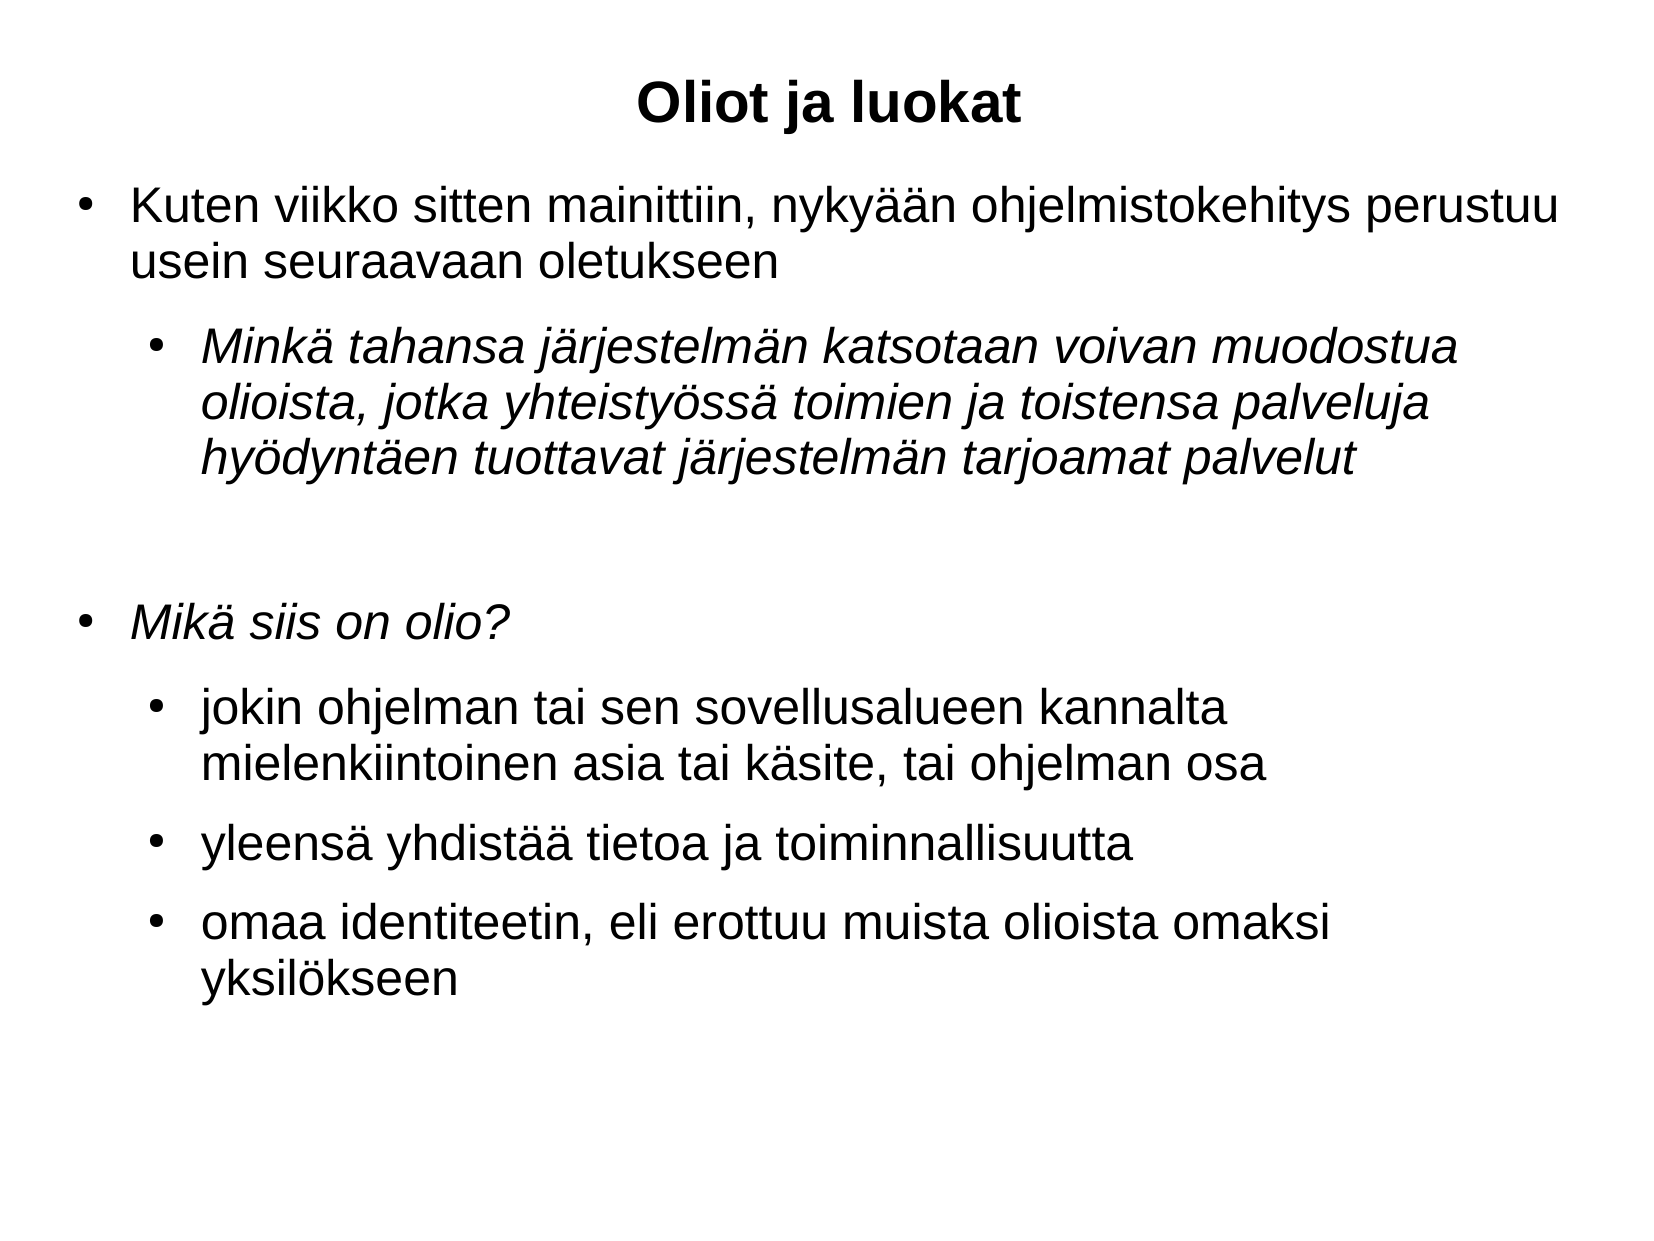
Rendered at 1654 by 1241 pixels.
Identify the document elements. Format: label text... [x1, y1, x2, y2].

title Oliot ja luokat [88, 56, 1571, 148]
list Kuten viikko sitten mainittiin, nykyään ohjelmistokehitys perustuu usein seuraavaan oletukseen Minkä tahansa järjestelmän katsotaan voivan muodostua olioista, jotka yhteistyössä toimien ja toistensa palveluja hyödyntäen tuottavat järjestelmän tarjoamat palvelut Mikä siis on olio? jokin ohjelman tai sen sovellusalueen kannalta mielenkiintoinen asia tai käsite, tai ohjelman osa yleensä yhdistää tietoa ja toiminnallisuutta omaa identiteetin, eli erottuu muista olioista omaksi yksilökseen [59, 177, 1595, 1182]
